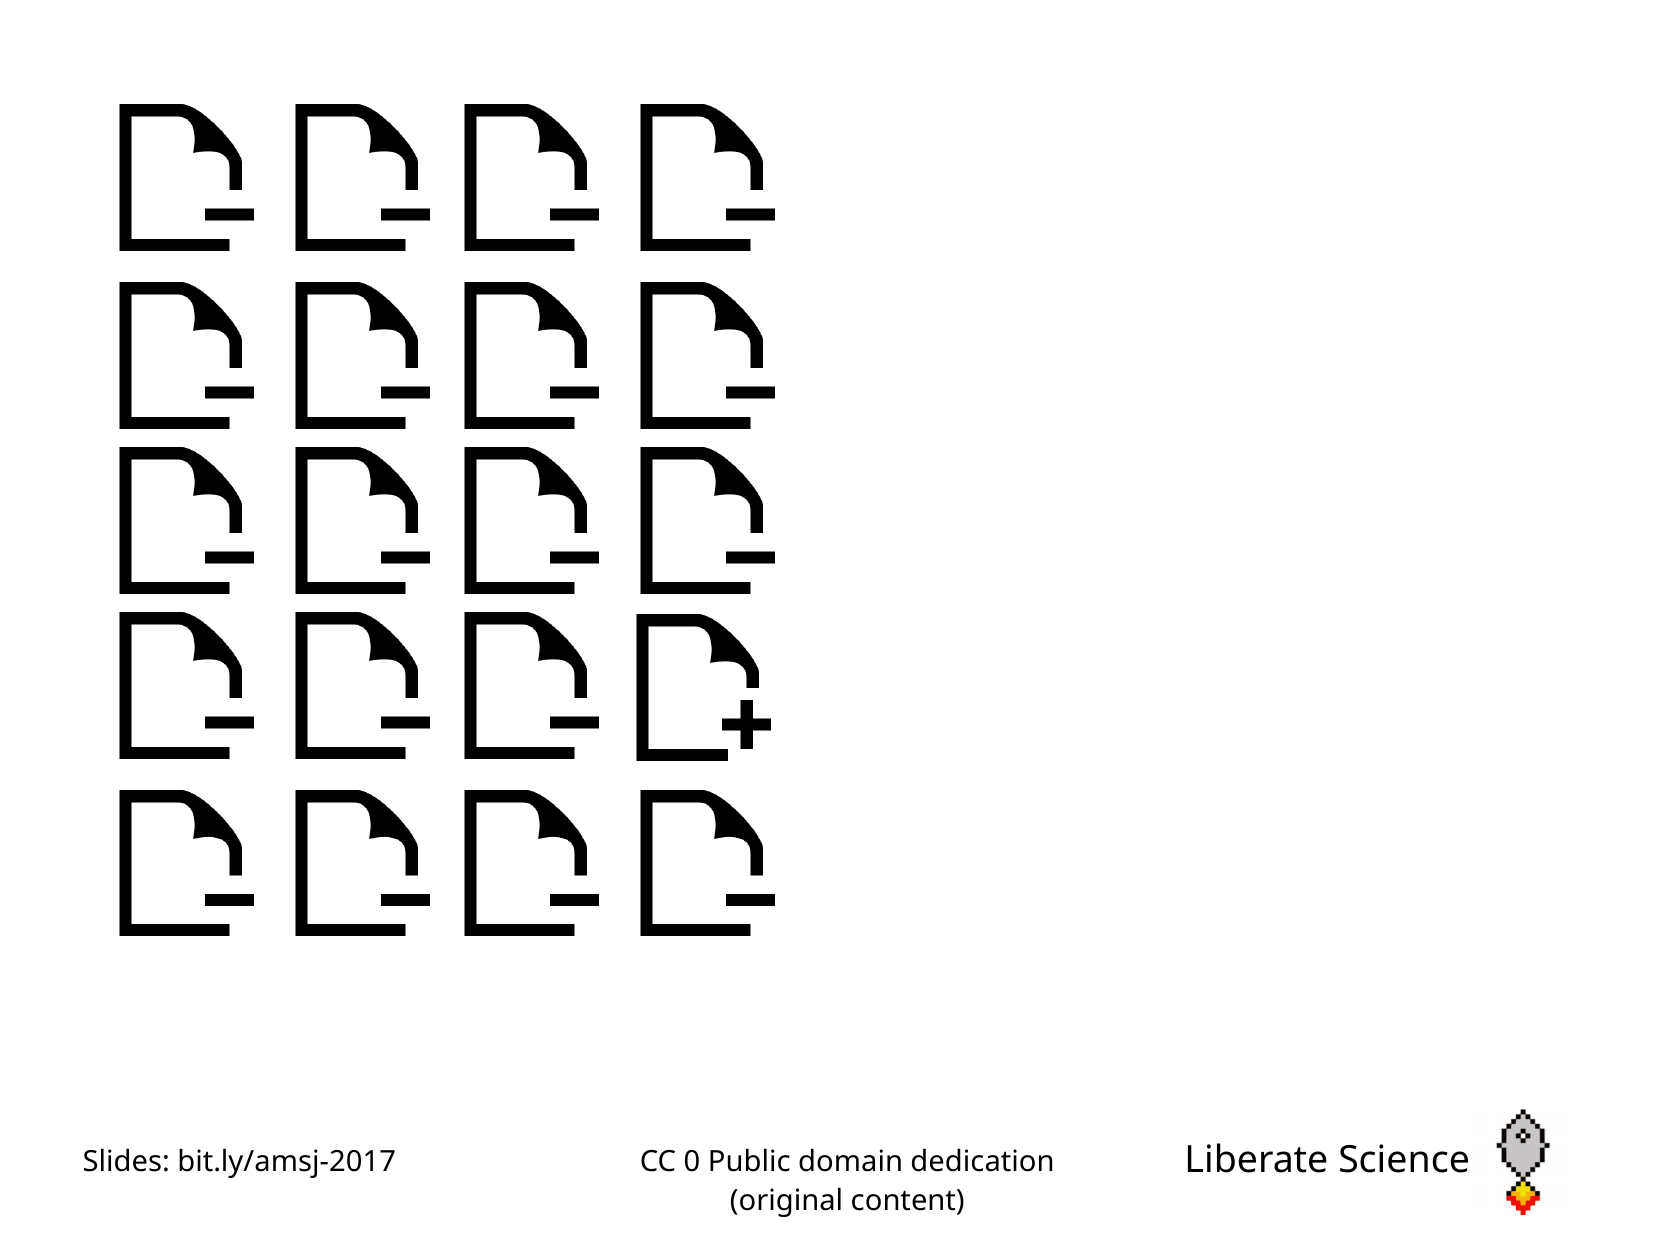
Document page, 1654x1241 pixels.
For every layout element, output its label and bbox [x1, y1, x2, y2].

picture [458, 447, 605, 594]
picture [630, 614, 777, 762]
picture [289, 104, 436, 251]
picture [113, 612, 260, 759]
picture [634, 447, 781, 594]
picture [634, 790, 781, 937]
picture [458, 612, 605, 759]
picture [113, 282, 260, 429]
picture [634, 104, 781, 251]
picture [458, 282, 605, 429]
picture [113, 447, 260, 594]
picture [289, 612, 436, 759]
picture [634, 282, 781, 429]
picture [458, 790, 605, 937]
picture [113, 790, 260, 937]
picture [289, 282, 436, 429]
picture [289, 790, 436, 937]
picture [458, 104, 605, 251]
picture [289, 447, 436, 594]
picture [113, 104, 260, 251]
picture [1470, 1109, 1576, 1215]
